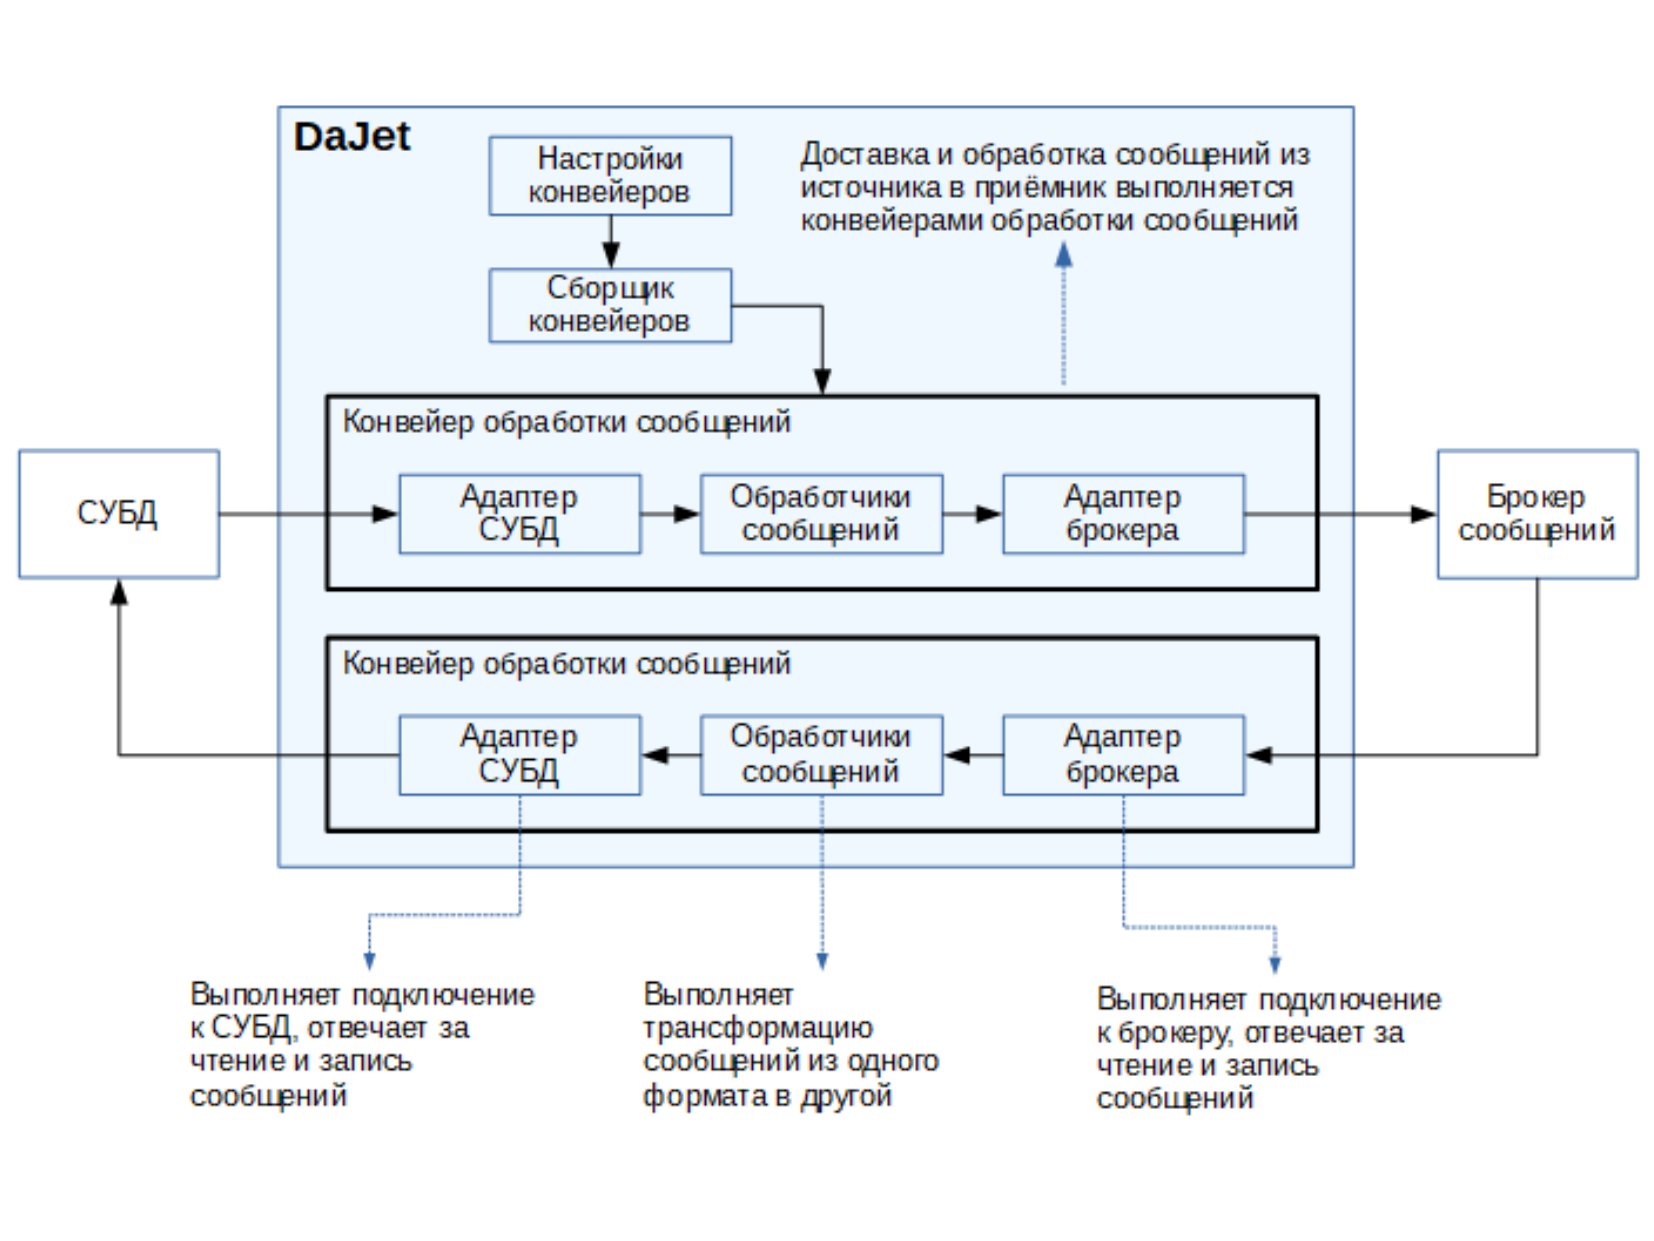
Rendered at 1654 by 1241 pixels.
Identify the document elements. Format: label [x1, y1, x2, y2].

picture [5, 97, 1654, 1137]
